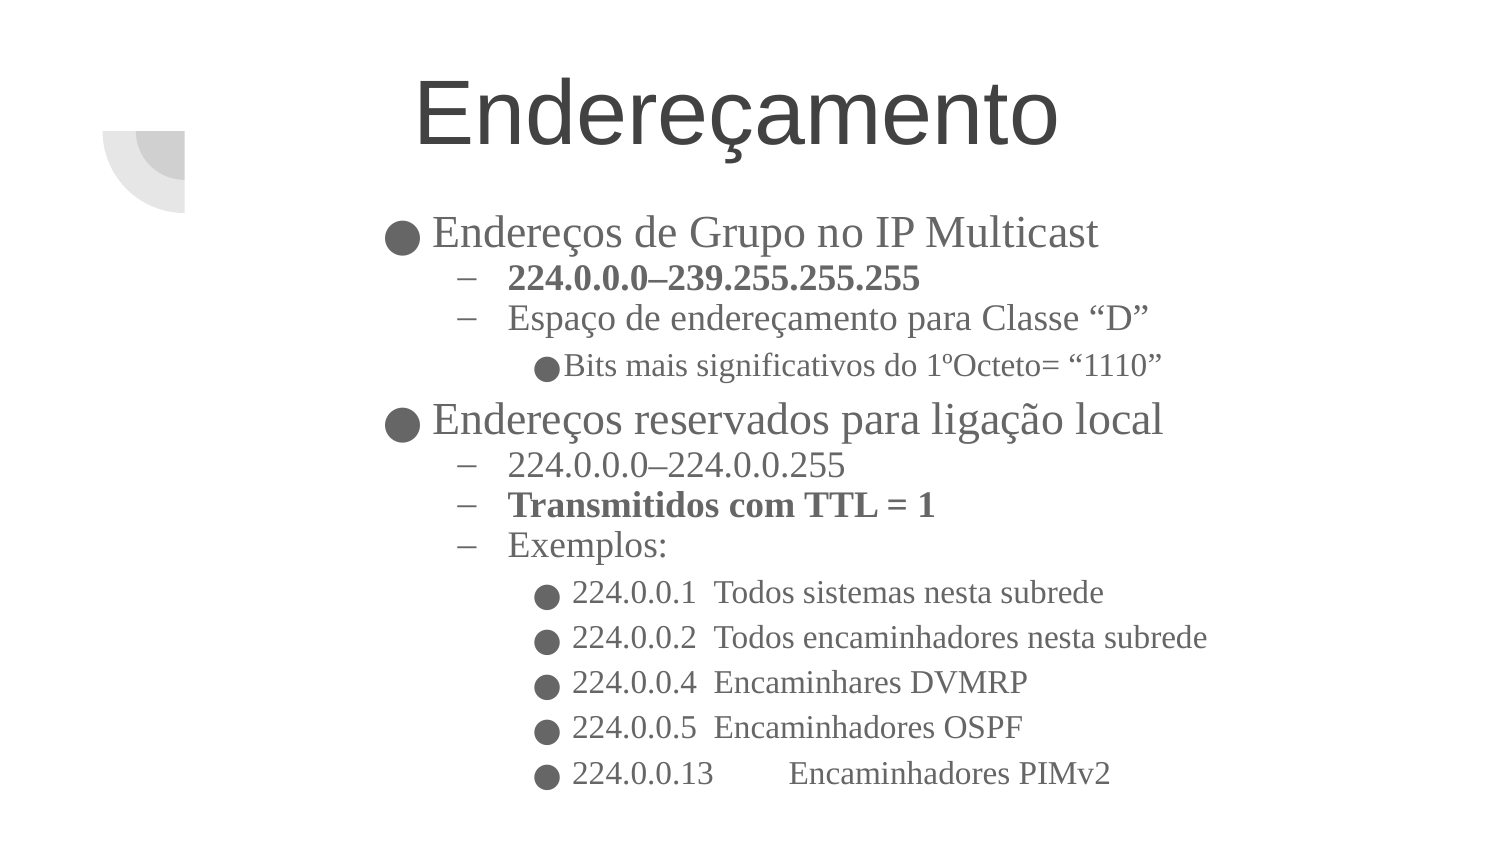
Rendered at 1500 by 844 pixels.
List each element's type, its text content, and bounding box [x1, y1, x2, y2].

list Endereços de Grupo no IP Multicast 224.0.0.0–239.255.255.255 Espaço de endereçamento para Classe “D” Bits mais significativos do 1ºOcteto= “1110” Endereços reservados para ligação local 224.0.0.0–224.0.0.255 Transmitidos com TTL = 1 Exemplos: 224.0.0.1 Todos sistemas nesta subrede 224.0.0.2 Todos encaminhadores nesta subrede 224.0.0.4 Encaminhares DVMRP 224.0.0.5 Encaminhadores OSPF 224.0.0.13 Encaminhadores PIMv2 [221, 201, 1364, 783]
title Endereçamento [112, 37, 1388, 179]
